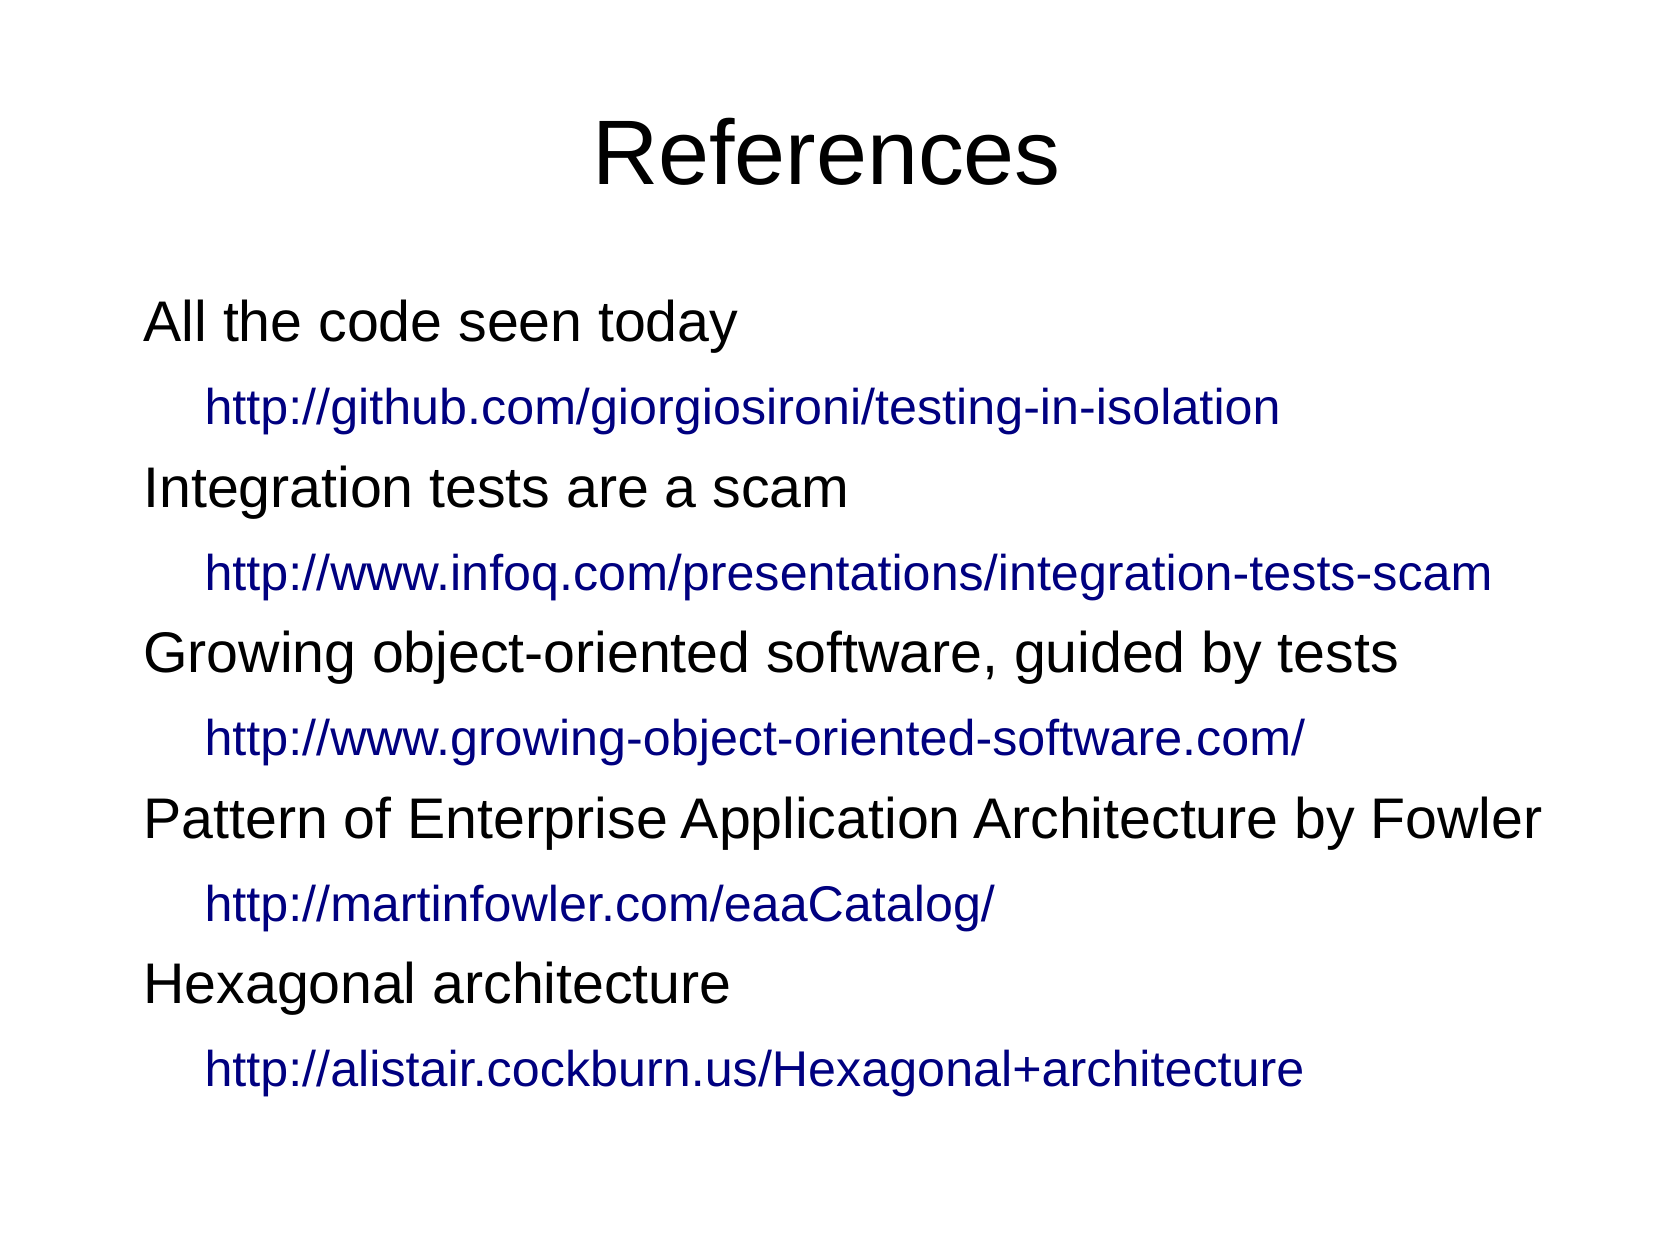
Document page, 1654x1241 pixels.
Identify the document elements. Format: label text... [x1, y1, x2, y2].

list All the code seen today http://github.com/giorgiosironi/testing-in-isolation Integration tests are a scam http://www.infoq.com/presentations/integration-tests-scam Growing object-oriented software, guided by tests http://www.growing-object-oriented-software.com/ Pattern of Enterprise Application Architecture by Fowler http://martinfowler.com/eaaCatalog/ Hexagonal architecture http://alistair.cockburn.us/Hexagonal+architecture [82, 290, 1571, 1109]
title References [82, 49, 1571, 257]
